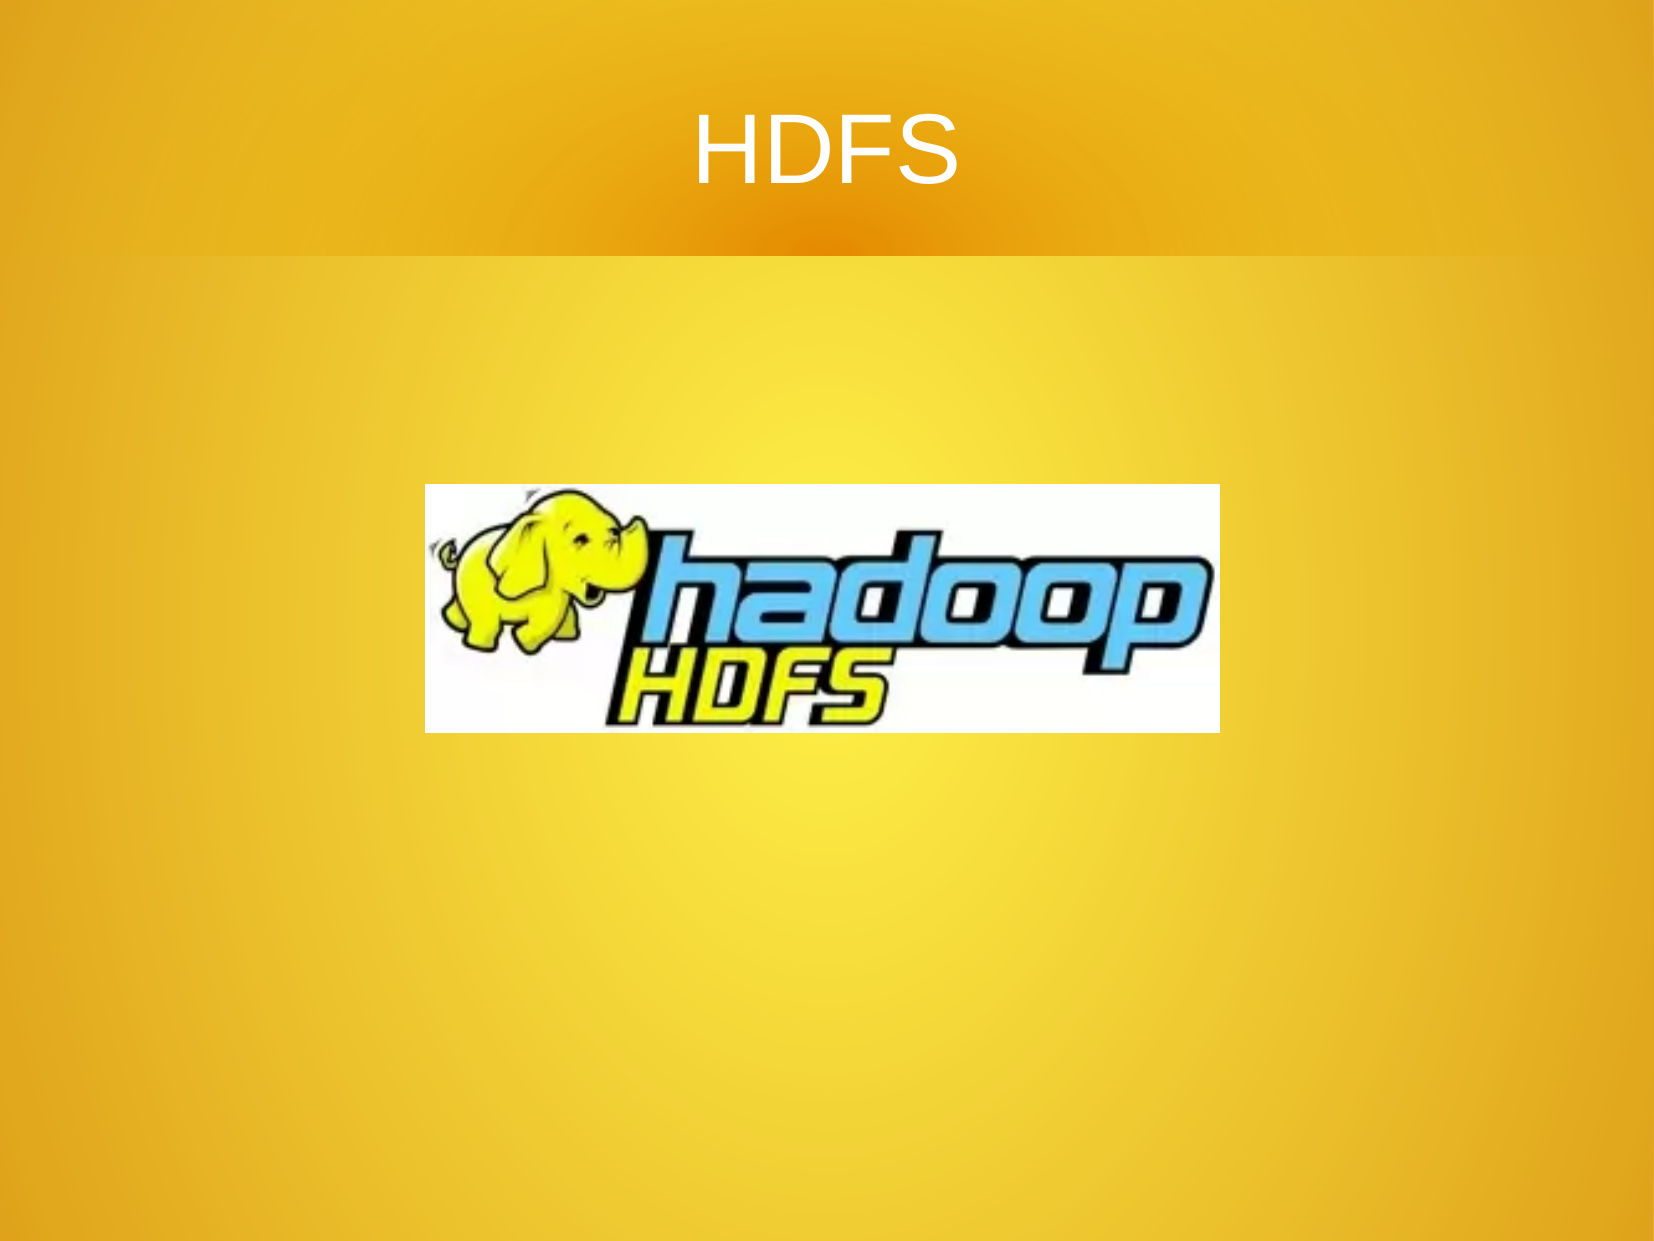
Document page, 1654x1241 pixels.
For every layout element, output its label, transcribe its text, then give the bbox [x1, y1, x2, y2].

subtitle [82, 290, 1571, 1010]
picture [425, 484, 1220, 733]
title HDFS [82, 47, 1571, 252]
